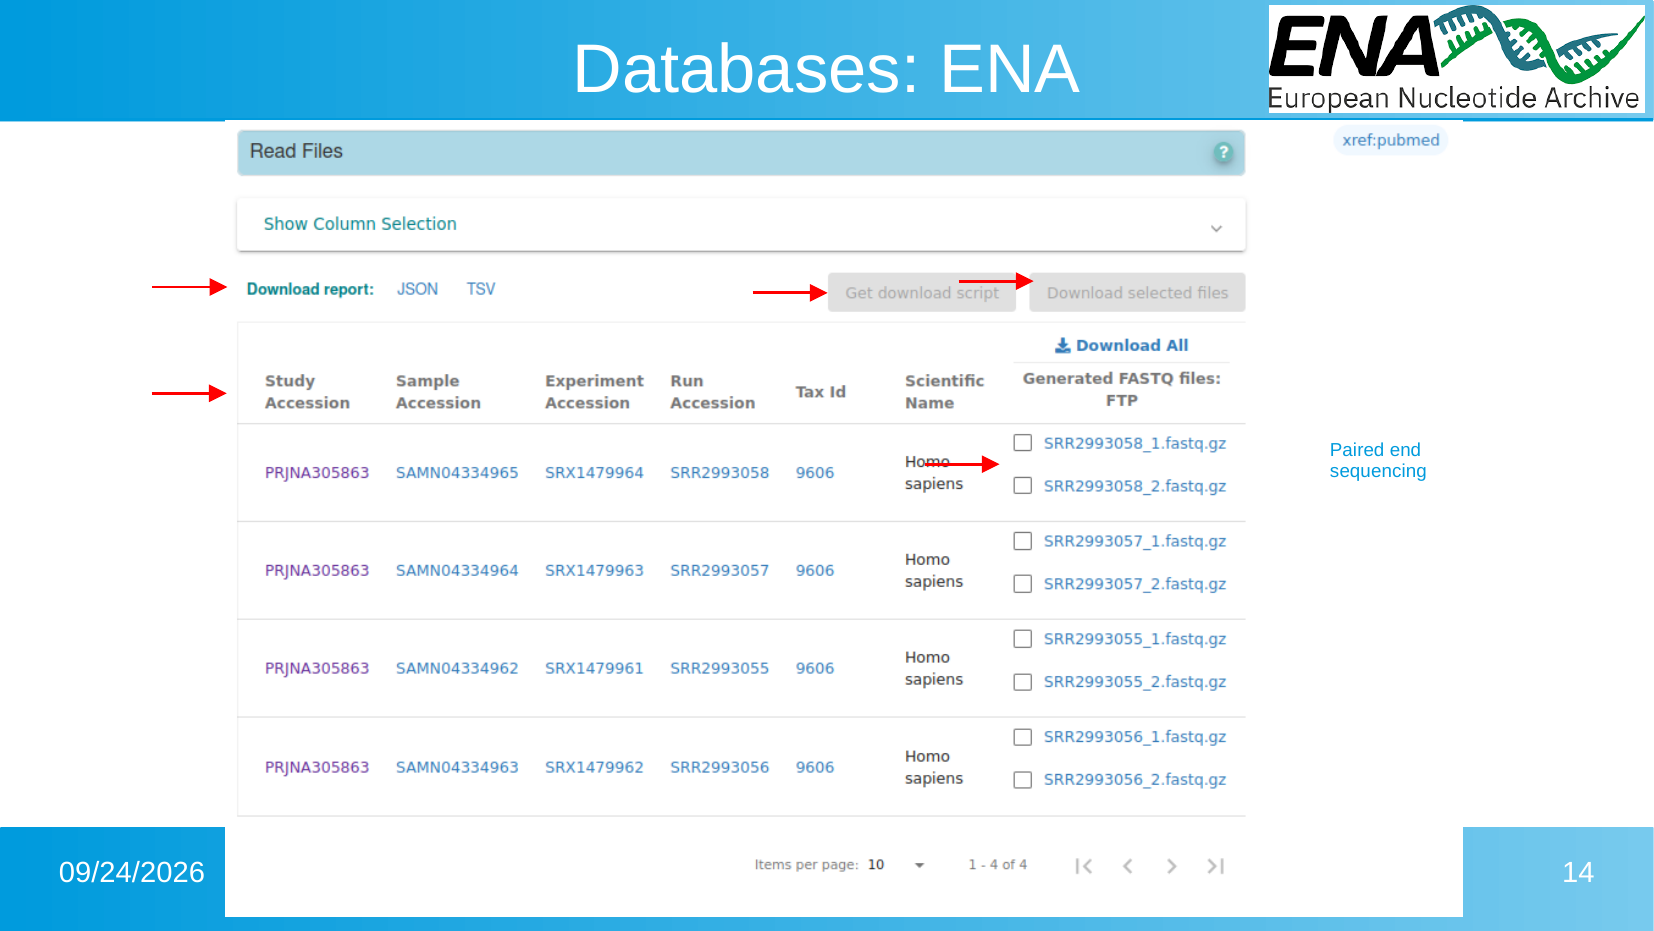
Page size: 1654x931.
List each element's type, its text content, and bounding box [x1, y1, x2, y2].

list Paired end sequencing [1259, 439, 1501, 488]
picture [225, 121, 1463, 917]
title Databases: ENA [59, 29, 1269, 108]
picture [1269, 5, 1645, 113]
